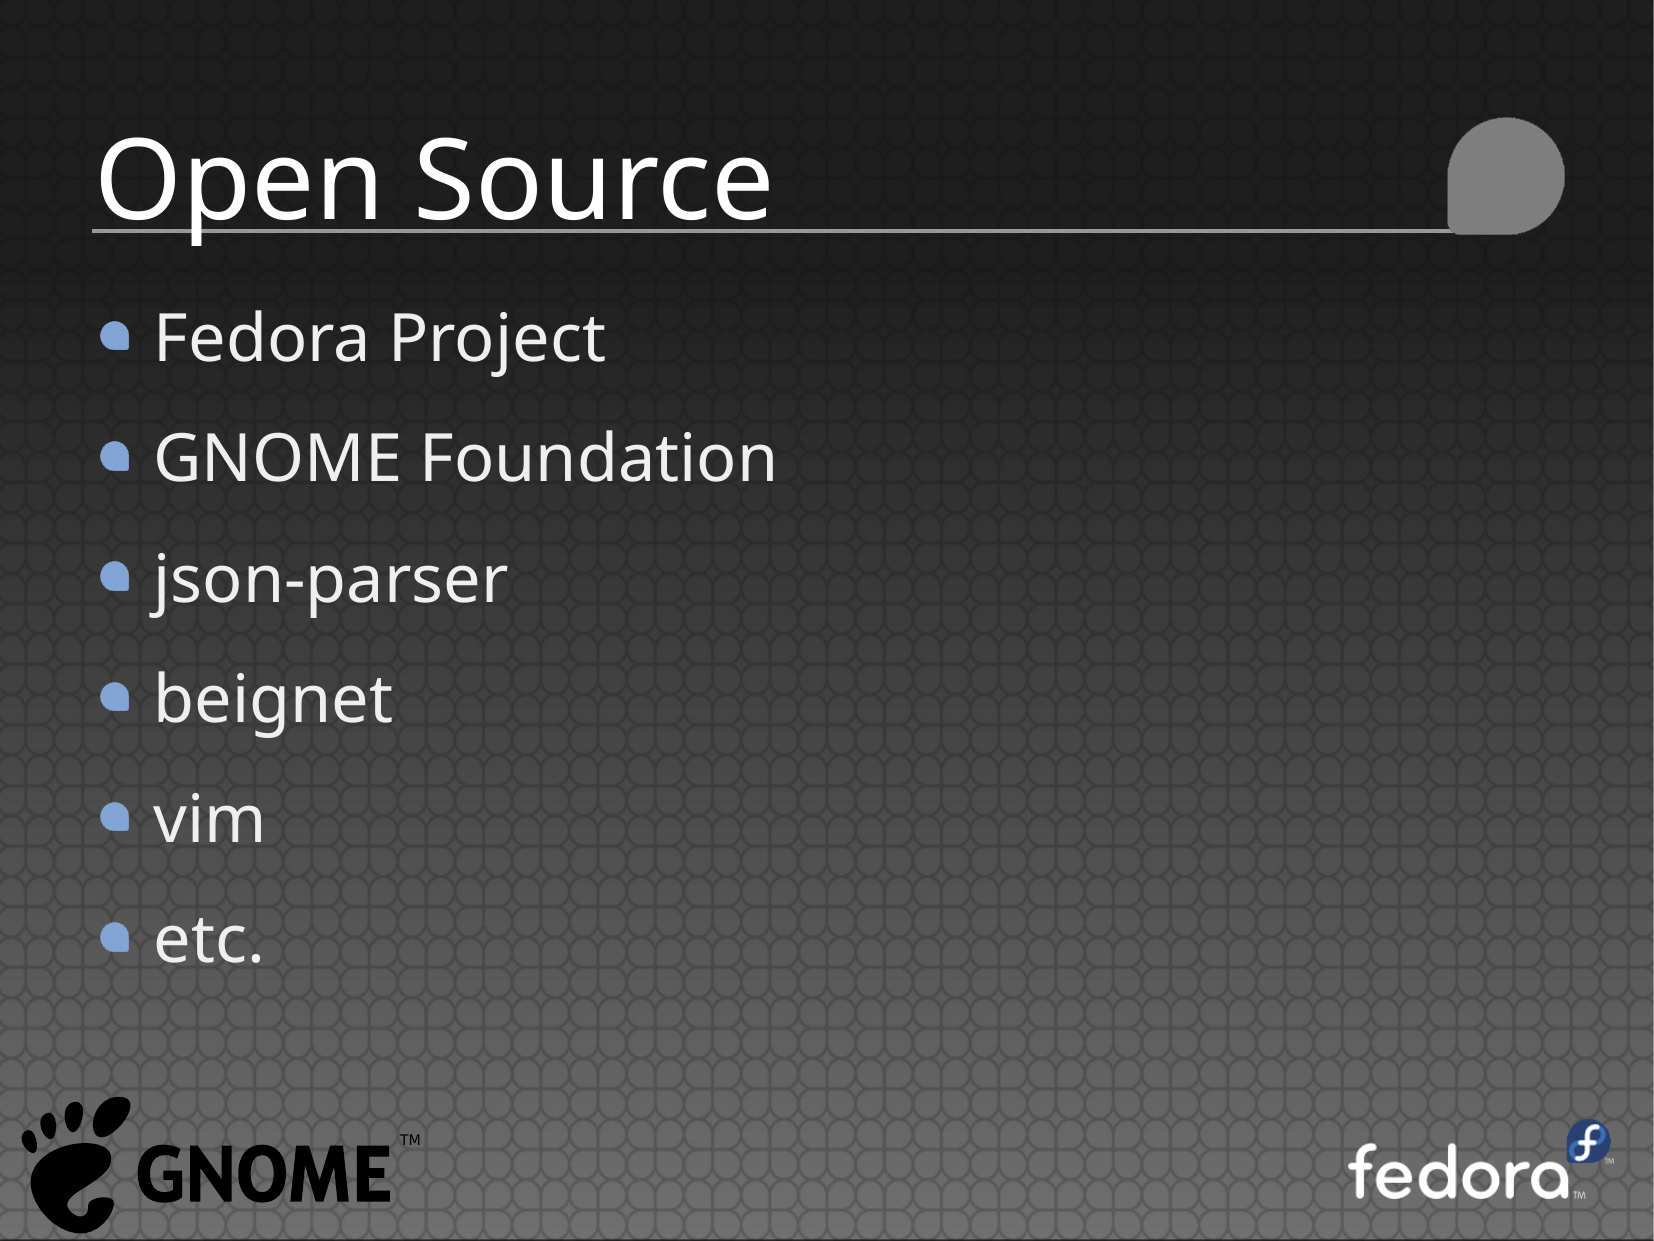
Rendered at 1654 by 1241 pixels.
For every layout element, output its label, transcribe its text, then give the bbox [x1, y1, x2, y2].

picture [0, 0, 1654, 1241]
title Open Source [94, 100, 1426, 251]
list Fedora Project GNOME Foundation json-parser beignet vim etc. [82, 290, 1571, 1120]
